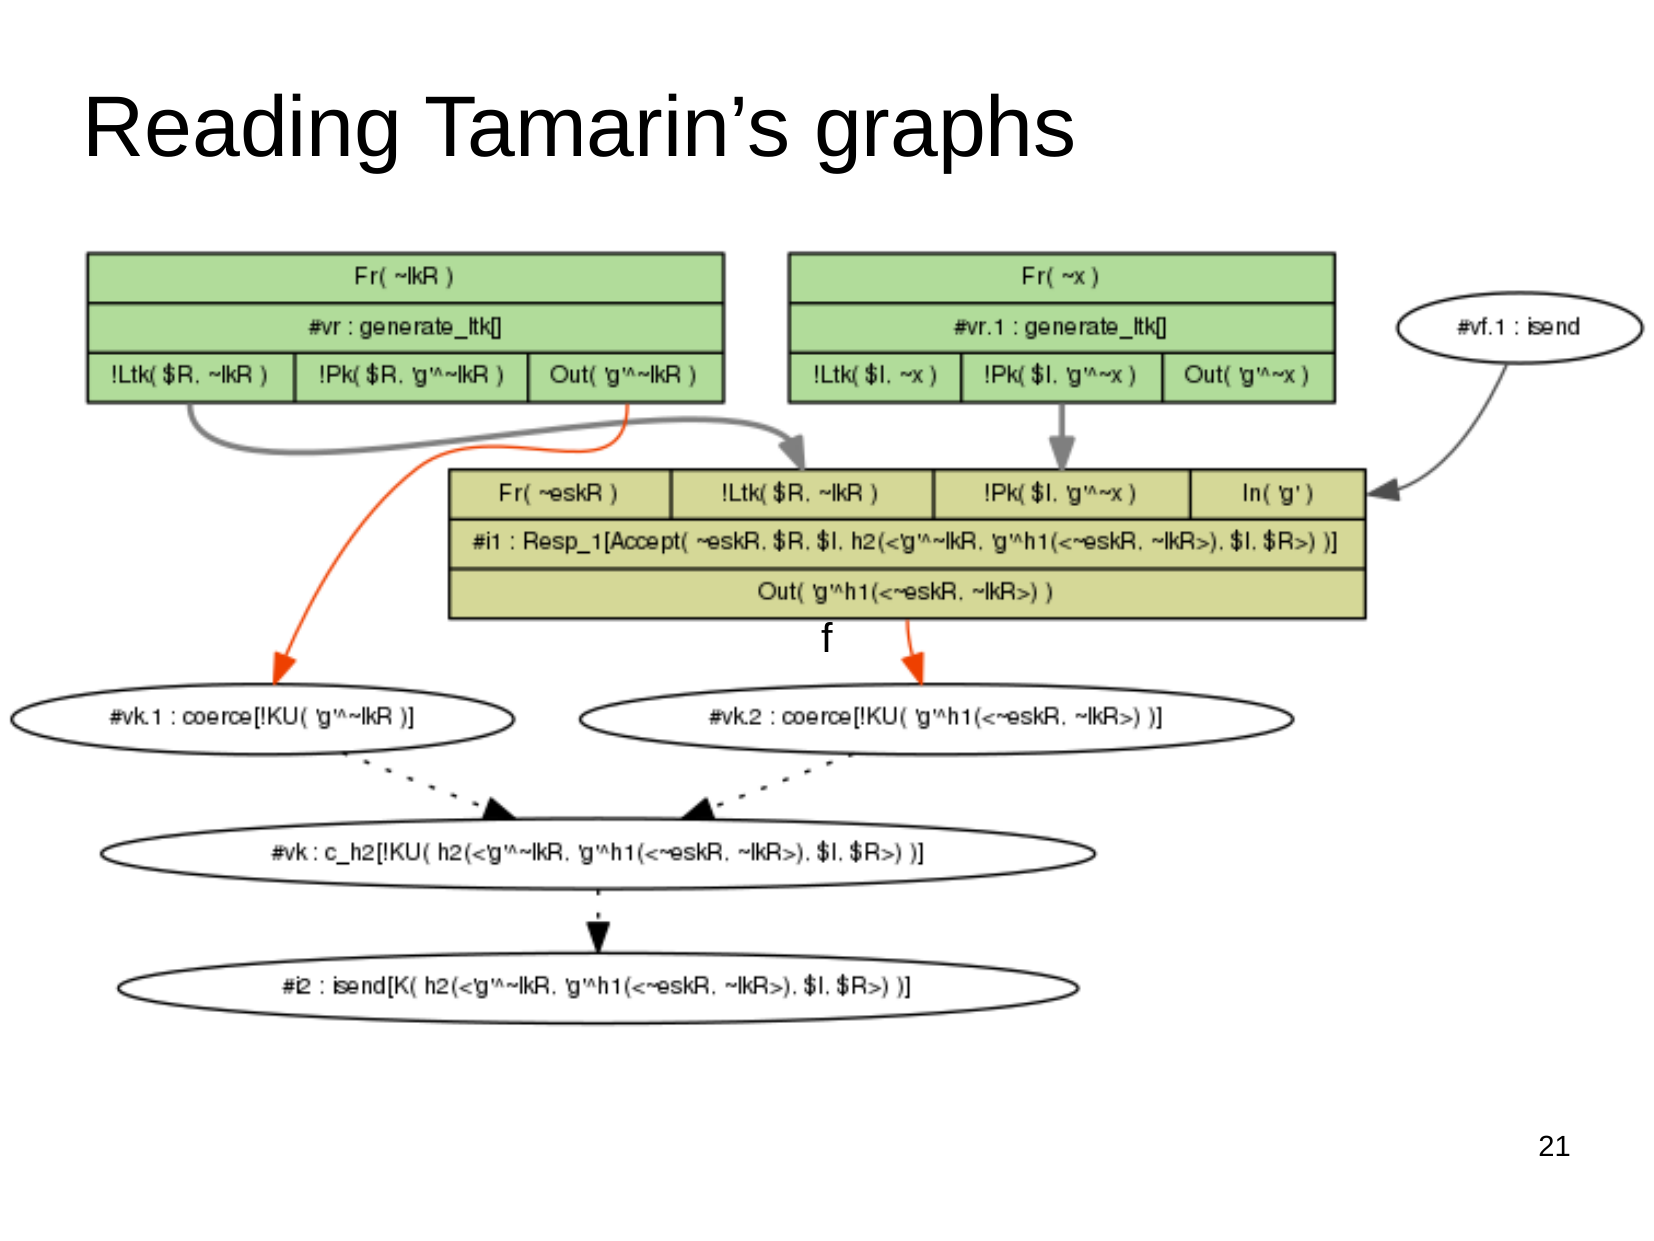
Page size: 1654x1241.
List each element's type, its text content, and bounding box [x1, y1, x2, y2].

picture [0, 241, 1654, 1036]
title Reading Tamarin’s graphs [82, 49, 1571, 204]
